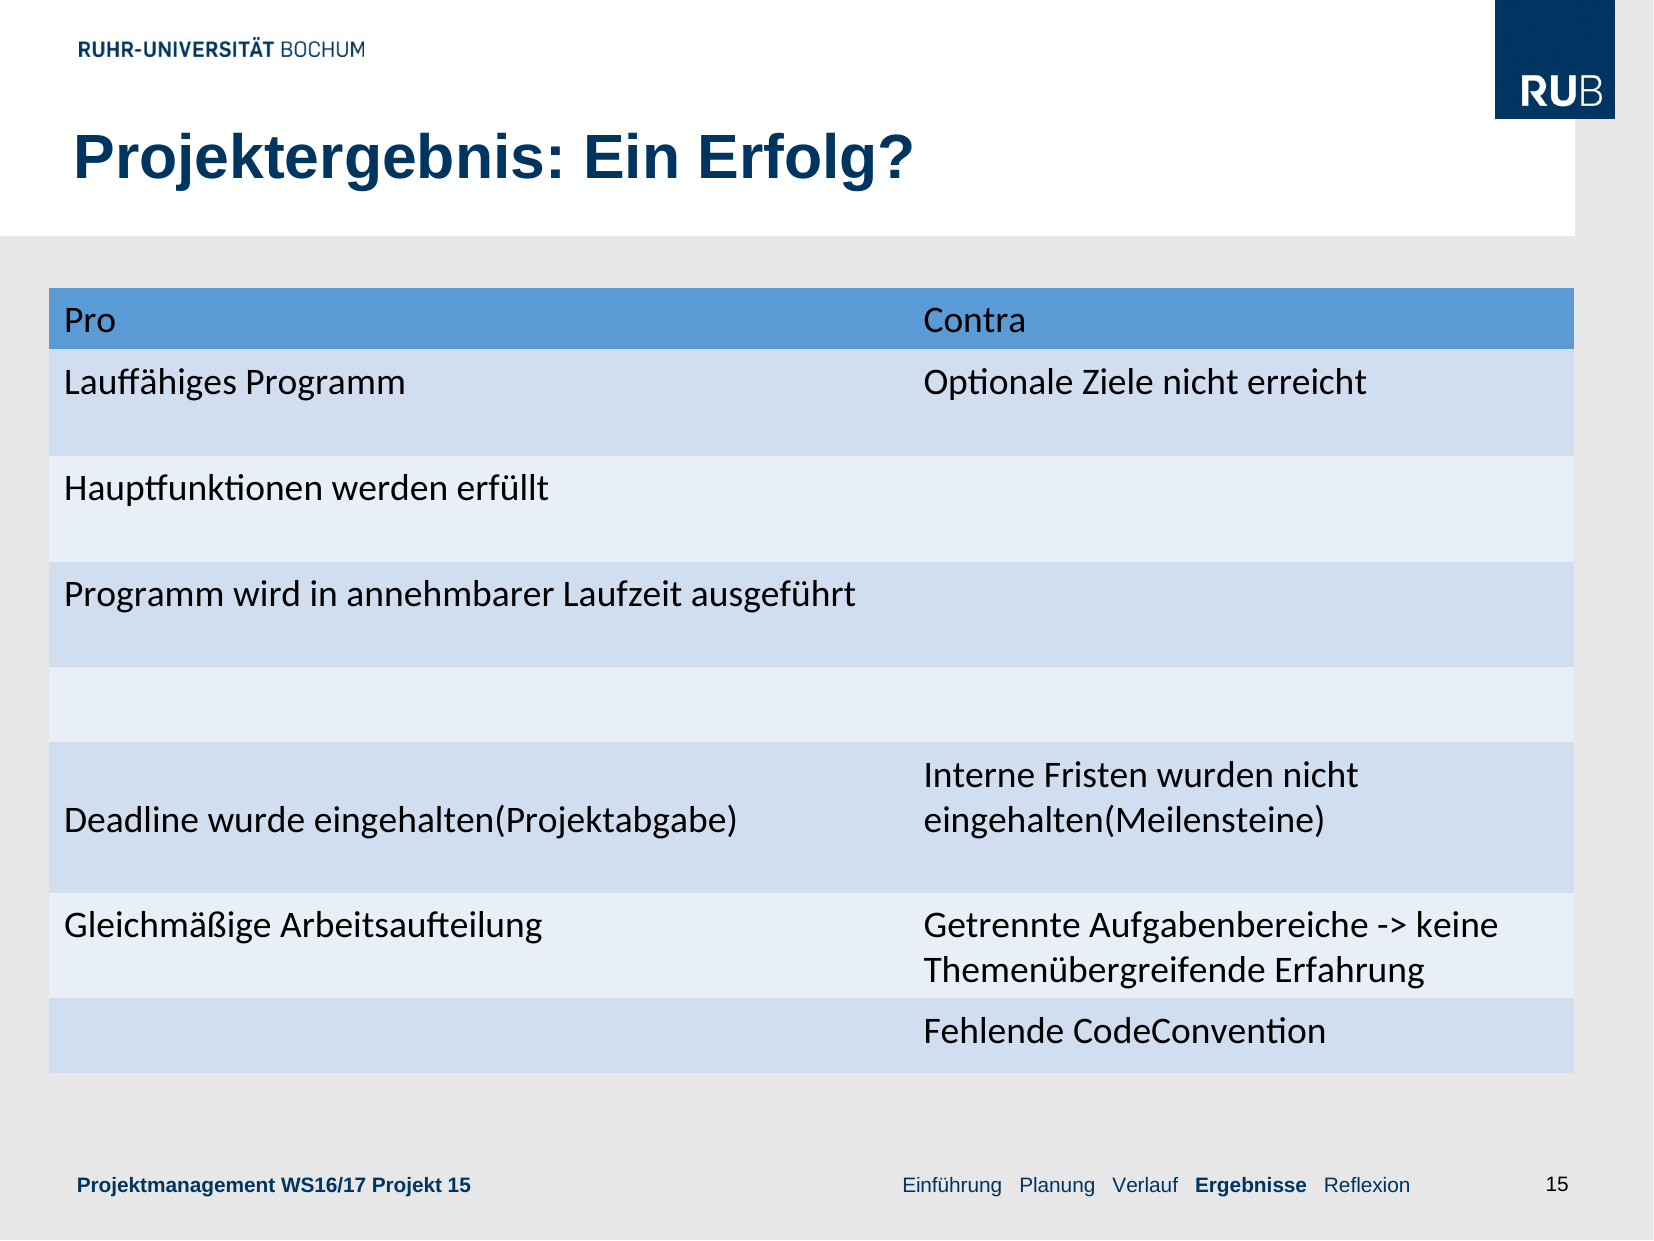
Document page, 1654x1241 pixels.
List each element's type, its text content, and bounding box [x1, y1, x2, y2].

table_header Contra [909, 288, 1574, 349]
table_cell Programm wird in annehmbarer Laufzeit ausgeführt [49, 562, 909, 667]
table_cell [49, 667, 909, 742]
table_header Pro [49, 288, 909, 349]
table_cell [909, 562, 1574, 667]
table_cell [909, 667, 1574, 742]
picture [79, 37, 364, 57]
table_cell Deadline wurde eingehalten(Projektabgabe) [49, 742, 909, 893]
table_cell Lauffähiges Programm [49, 349, 909, 456]
table_cell Hauptfunktionen werden erfüllt [49, 456, 909, 562]
picture [1495, 0, 1615, 119]
table_cell Fehlende CodeConvention [909, 998, 1574, 1073]
table_cell Optionale Ziele nicht erreicht [909, 349, 1574, 456]
table_cell [49, 998, 909, 1073]
table_cell Interne Fristen wurden nicht eingehalten(Meilensteine) [909, 742, 1574, 893]
table_cell [909, 456, 1574, 562]
table_cell Gleichmäßige Arbeitsaufteilung [49, 893, 909, 998]
text_box Projektergebnis: Ein Erfolg? [73, 115, 1258, 191]
text_box Projektmanagement WS16/17 Projekt 15 Einführung Planung Verlauf Ergebnisse Reflexion [76, 1171, 1460, 1197]
table_cell Getrennte Aufgabenbereiche -> keine Themenübergreifende Erfahrung [909, 893, 1574, 998]
